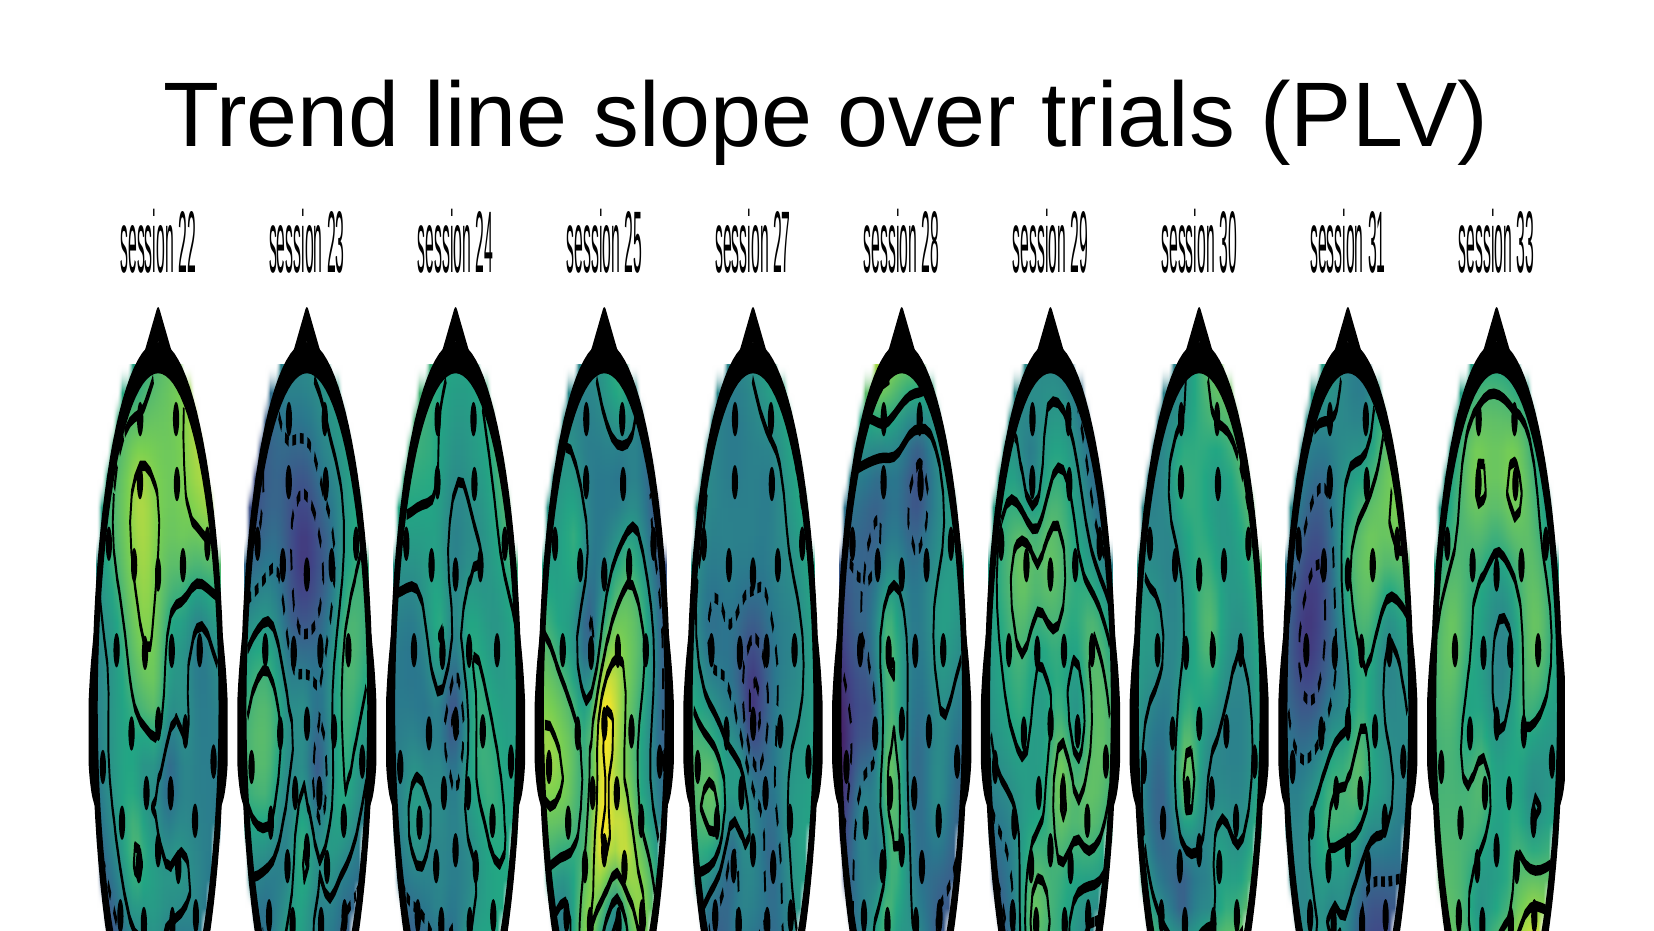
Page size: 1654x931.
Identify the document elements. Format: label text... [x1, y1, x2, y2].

title Trend line slope over trials (PLV) [82, 37, 1571, 193]
picture [88, 167, 1565, 931]
